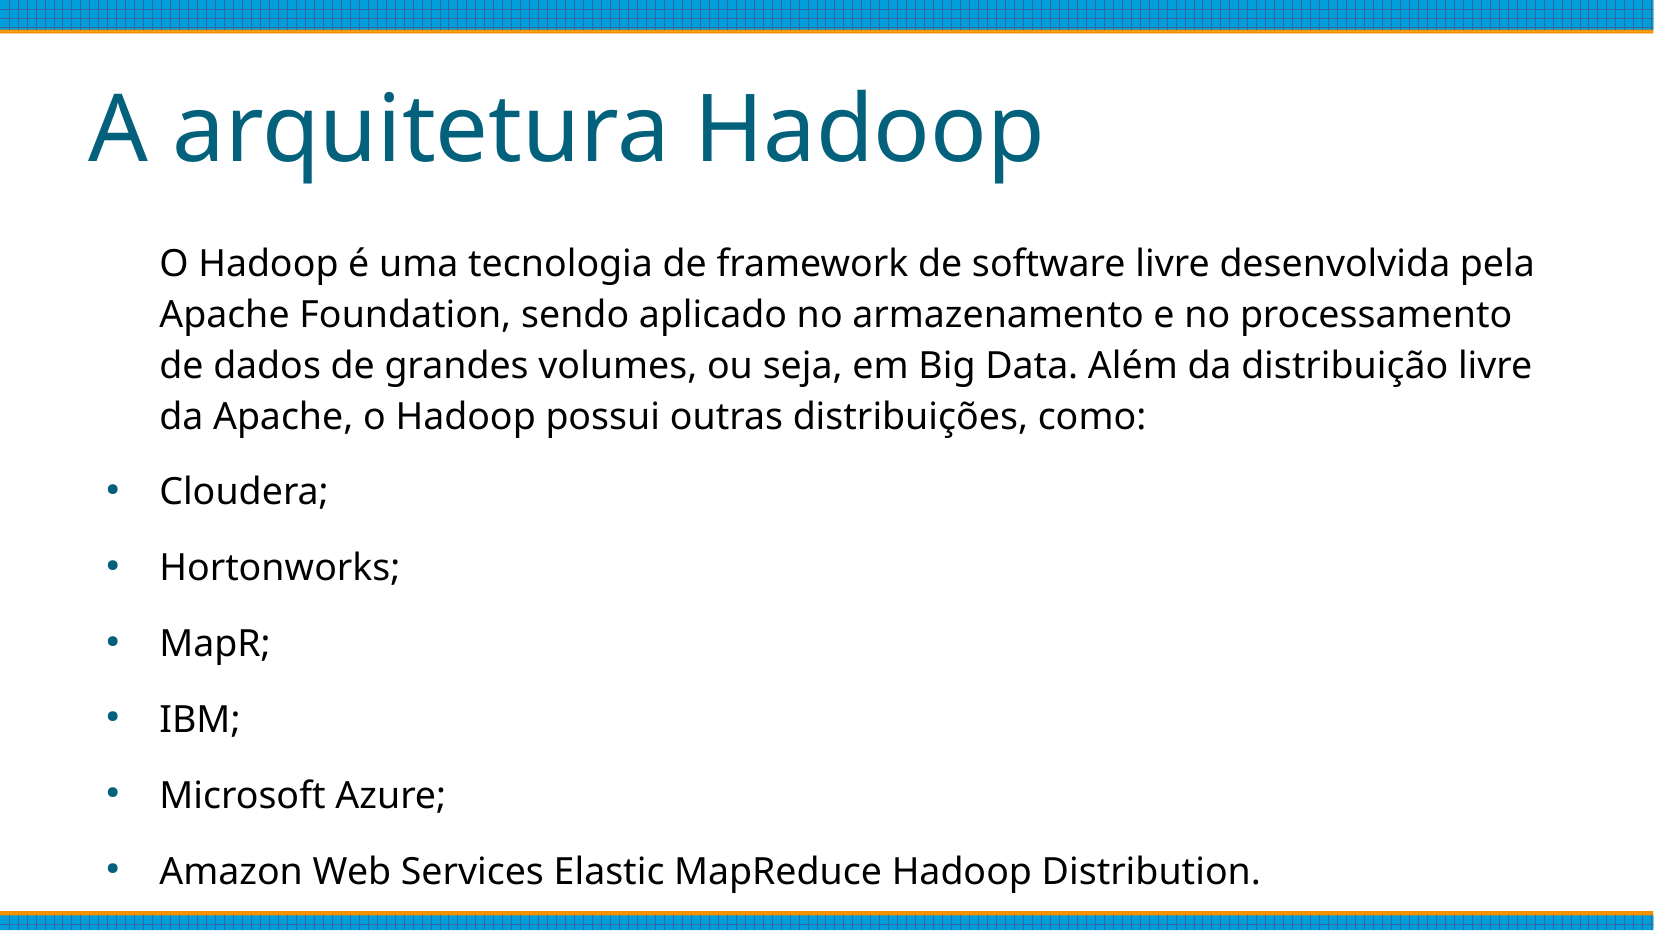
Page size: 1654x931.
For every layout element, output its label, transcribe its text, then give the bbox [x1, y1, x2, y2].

list O Hadoop é uma tecnologia de framework de software livre desenvolvida pela Apache Foundation, sendo aplicado no armazenamento e no processamento de dados de grandes volumes, ou seja, em Big Data. Além da distribuição livre da Apache, o Hadoop possui outras distribuições, como: Cloudera; Hortonworks; MapR; IBM; Microsoft Azure; Amazon Web Services Elastic MapReduce Hadoop Distribution. [88, 236, 1565, 901]
title A arquitetura Hadoop [88, 44, 1565, 207]
